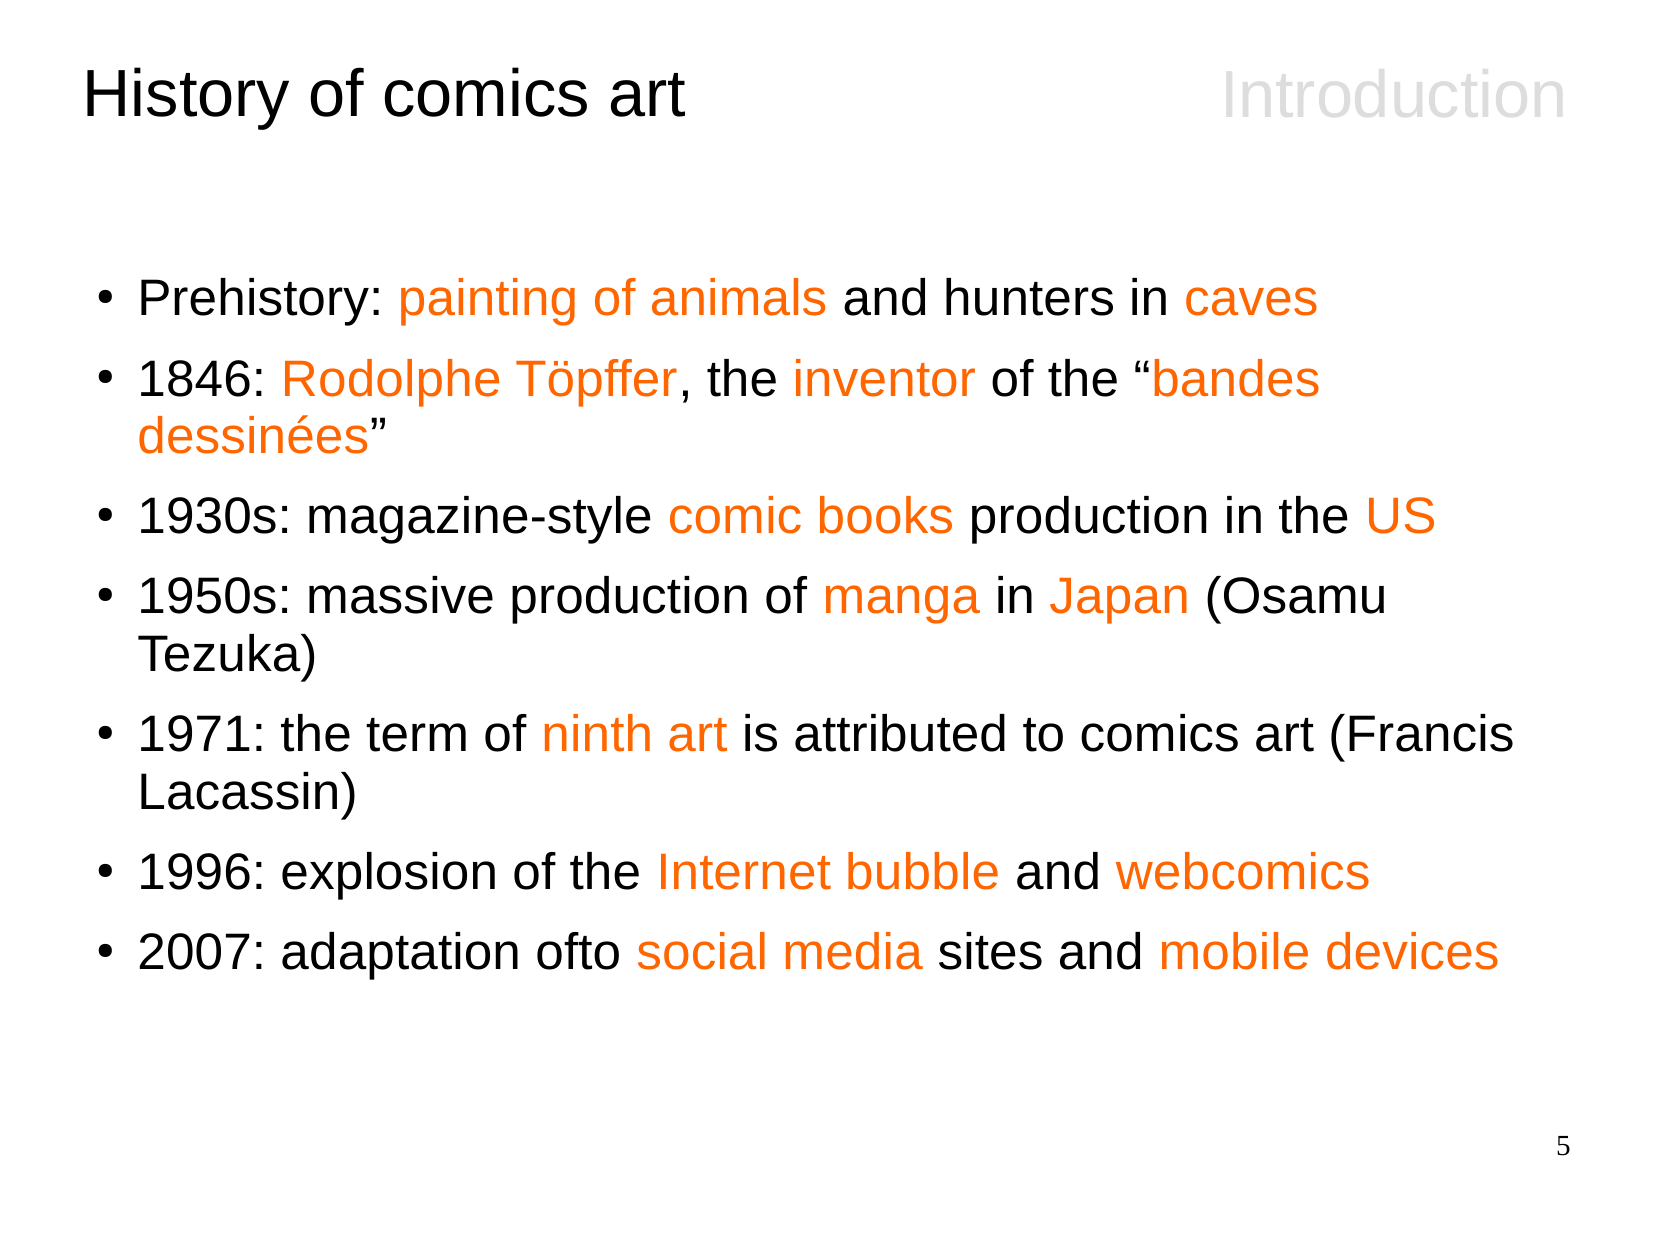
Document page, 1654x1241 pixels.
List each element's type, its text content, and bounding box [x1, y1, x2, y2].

list Prehistory: painting of animals and hunters in caves 1846: Rodolphe Töpffer, the inventor of the “bandes dessinées” 1930s: magazine-style comic books production in the US 1950s: massive production of manga in Japan (Osamu Tezuka) 1971: the term of ninth art is attributed to comics art (Francis Lacassin) 1996: explosion of the Internet bubble and webcomics 2007: adaptation ofto social media sites and mobile devices [82, 188, 1571, 988]
title History of comics art [82, 41, 1170, 146]
